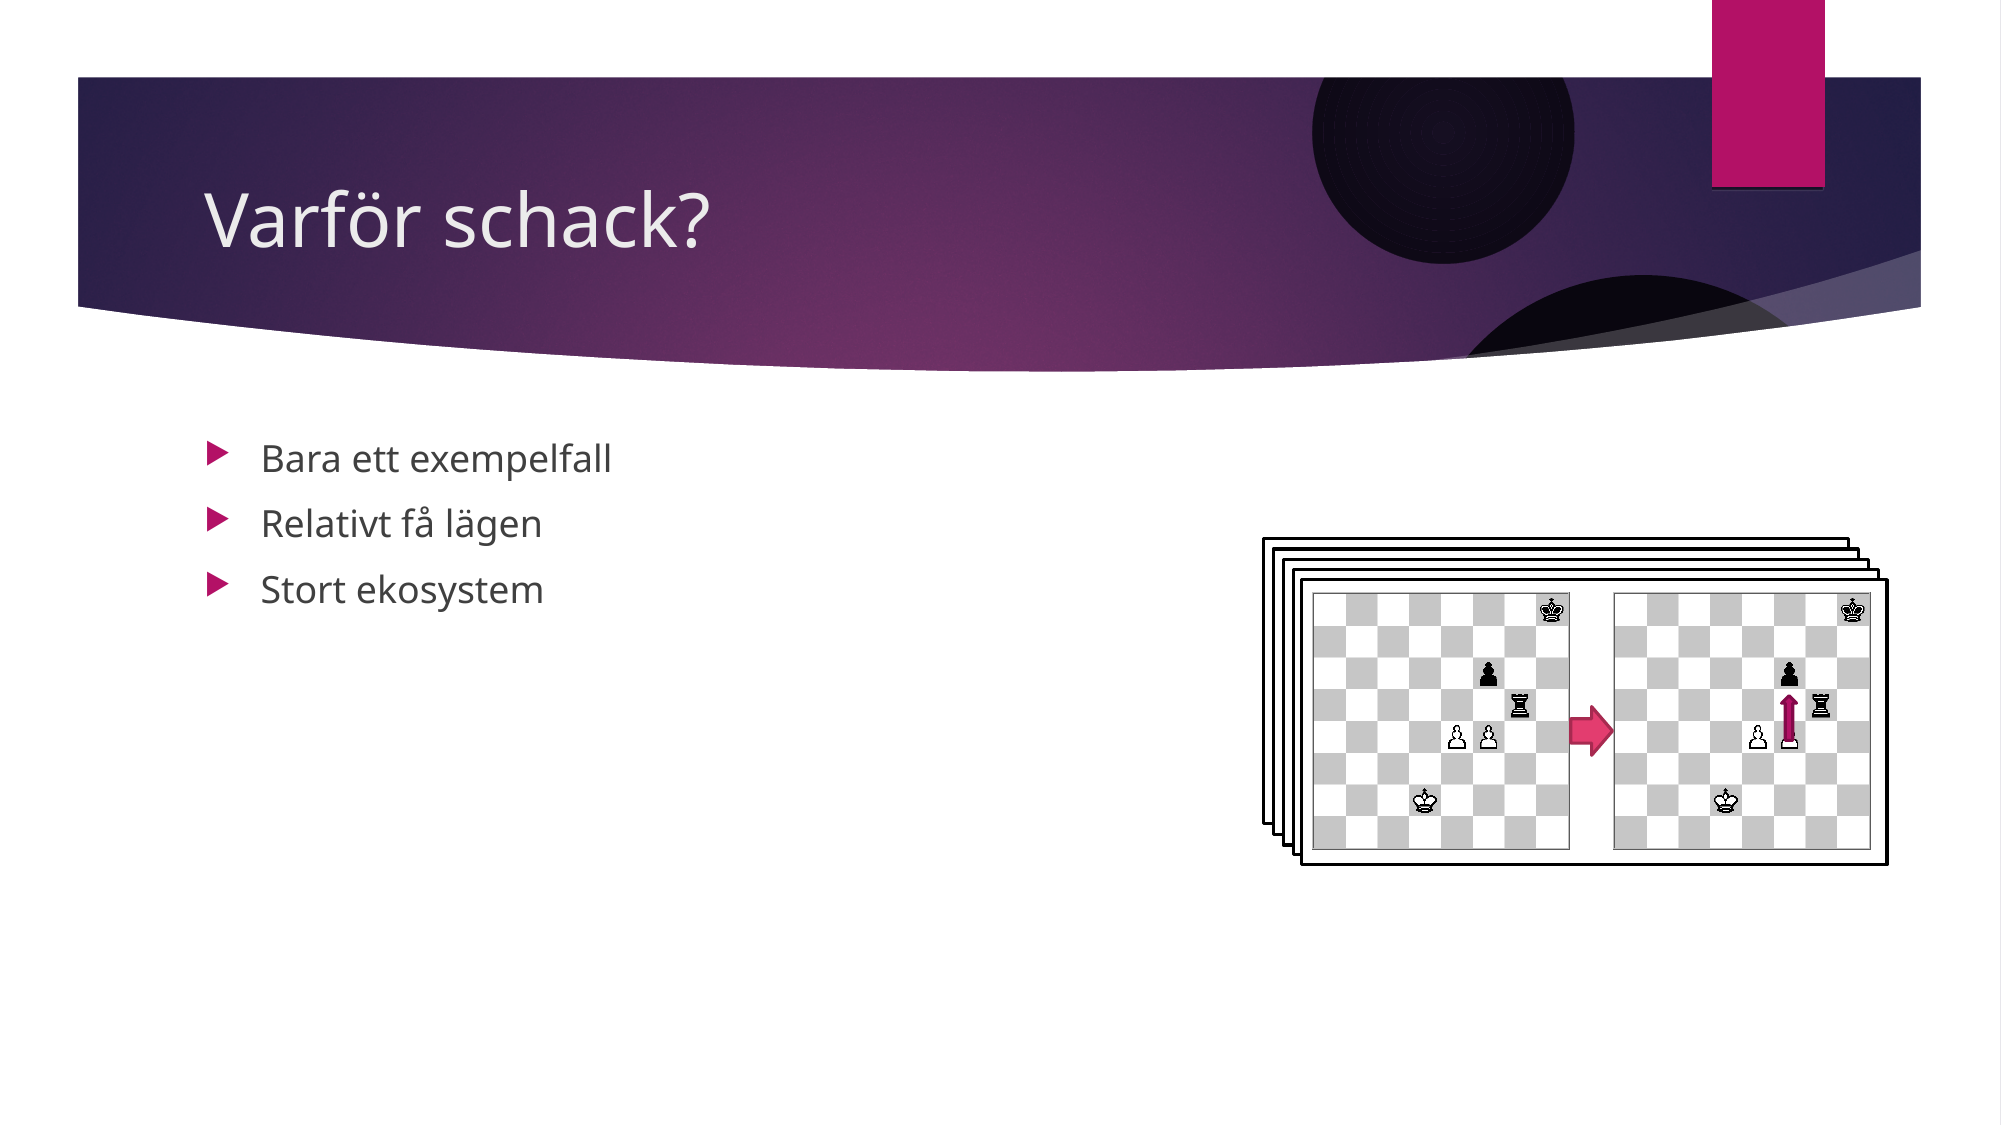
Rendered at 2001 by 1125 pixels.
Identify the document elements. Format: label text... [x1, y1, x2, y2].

text_box [1263, 538, 1887, 865]
picture [1612, 591, 1872, 851]
picture [1311, 591, 1571, 851]
list Bara ett exempelfall Relativt få lägen Stort ekosystem [189, 427, 1638, 988]
title Varför schack? [189, 159, 1627, 276]
